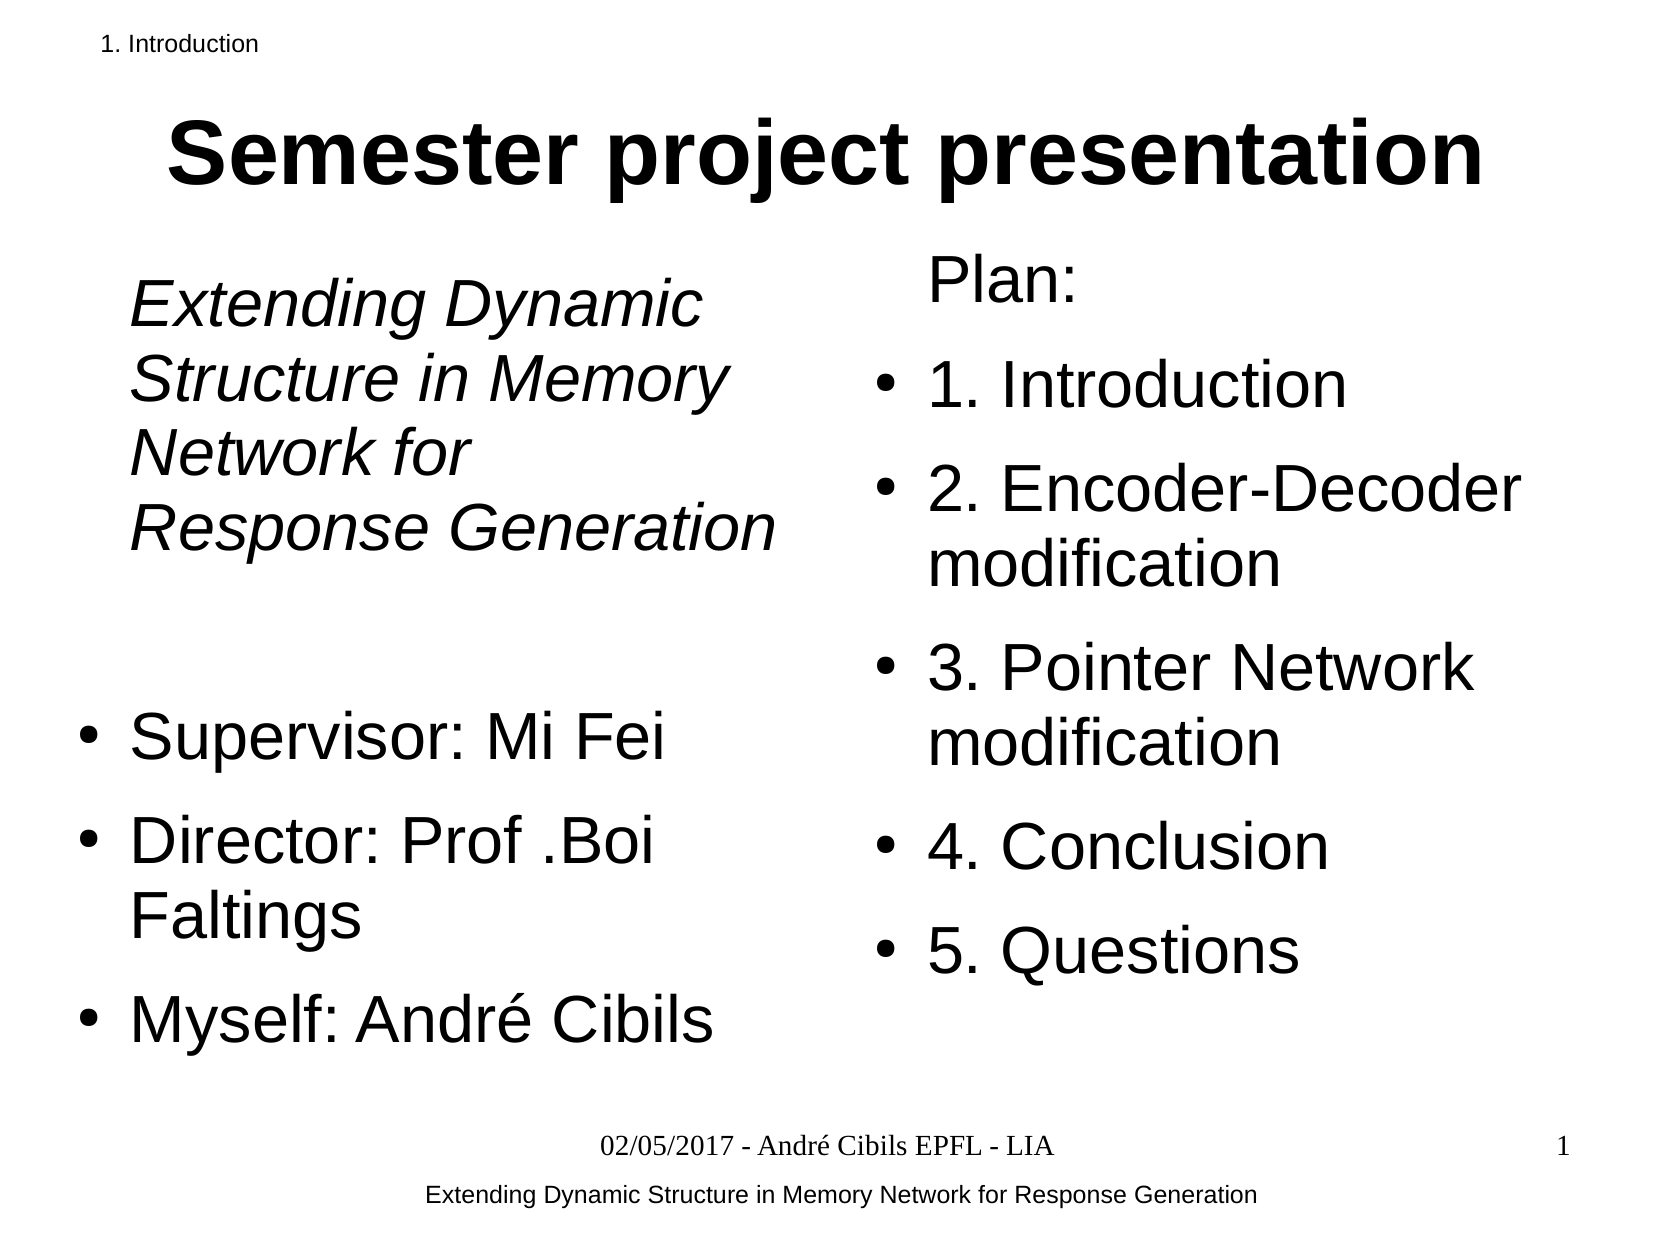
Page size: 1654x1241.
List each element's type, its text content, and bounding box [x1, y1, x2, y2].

list Plan: 1. Introduction 2. Encoder-Decoder modification 3. Pointer Network modification 4. Conclusion 5. Questions [856, 242, 1583, 1093]
list 1. Introduction [29, 29, 945, 58]
list Extending Dynamic Structure in Memory Network for Response Generation [354, 1181, 1270, 1210]
title Semester project presentation [82, 49, 1571, 257]
list Extending Dynamic Structure in Memory Network for Response Generation Supervisor: Mi Fei Director: Prof .Boi Faltings Myself: André Cibils [59, 265, 786, 1085]
